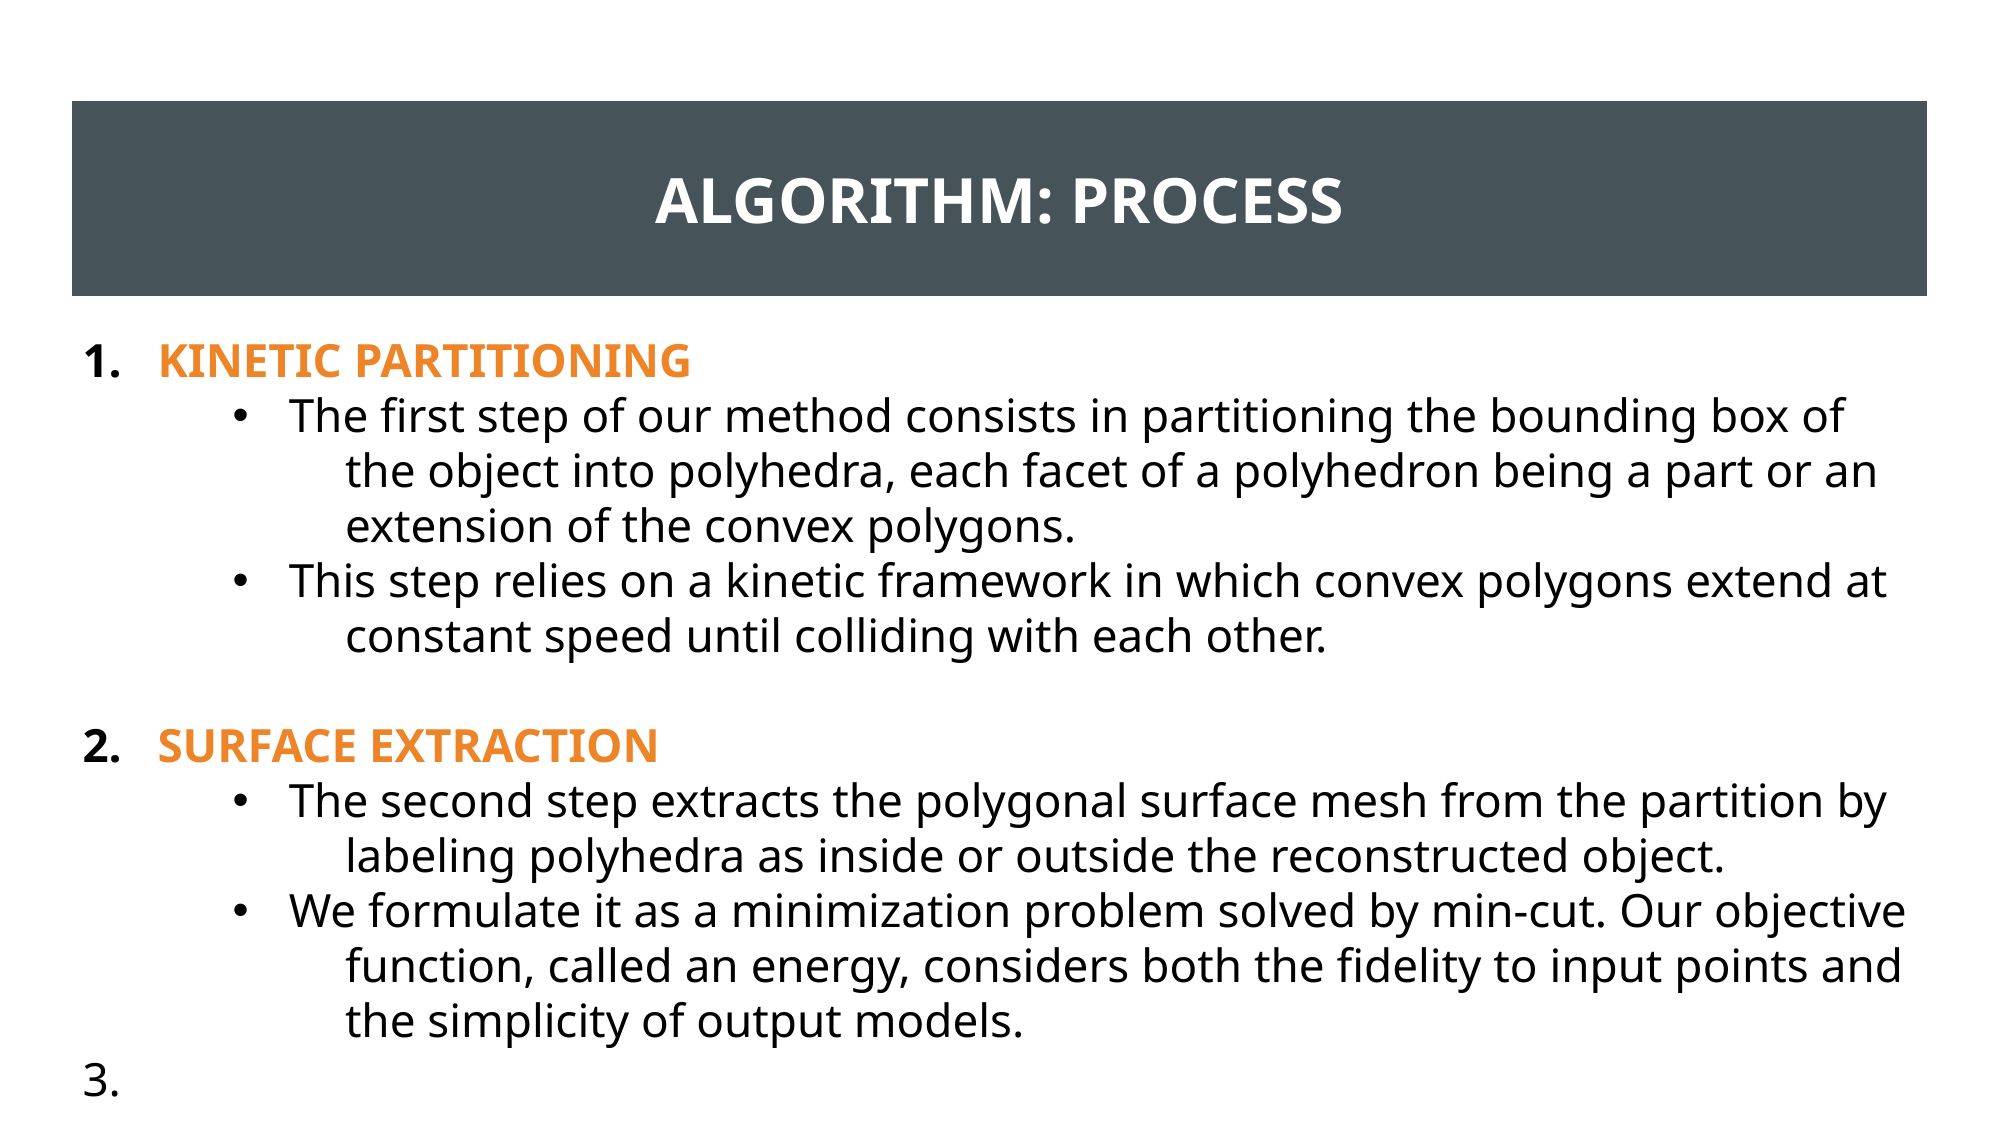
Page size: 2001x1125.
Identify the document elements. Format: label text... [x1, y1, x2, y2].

title ALGORITHM: process [95, 115, 1905, 282]
text_box KINETIC PARTITIONING The first step of our method consists in partitioning the bounding box of the object into polyhedra, each facet of a polyhedron being a part or an extension of the convex polygons. This step relies on a kinetic framework in which convex polygons extend at constant speed until colliding with each other. SURFACE EXTRACTION The second step extracts the polygonal surface mesh from the partition by labeling polyhedra as inside or outside the reconstructed object. We formulate it as a minimization problem solved by min-cut. Our objective function, called an energy, considers both the fidelity to input points and the simplicity of output models. [67, 324, 1928, 1118]
